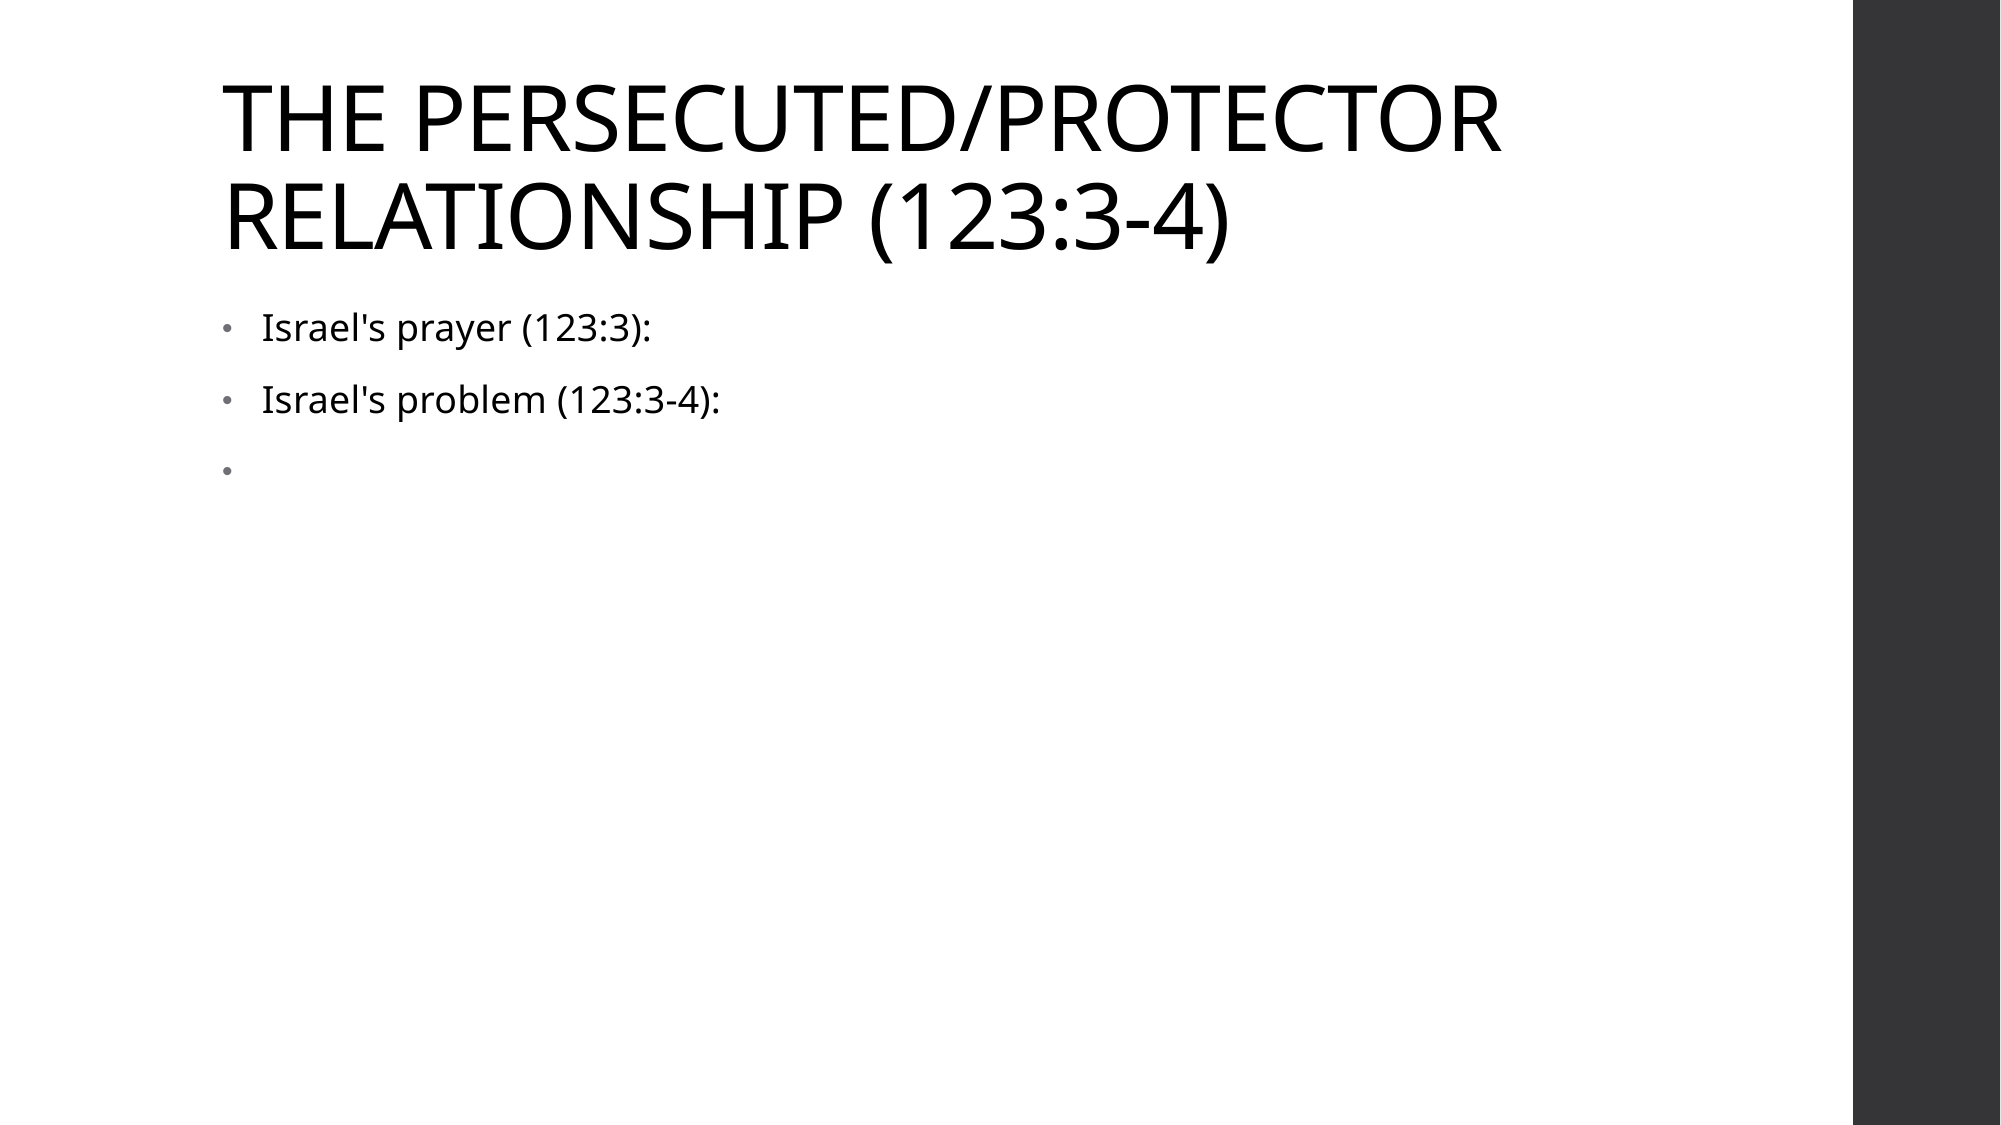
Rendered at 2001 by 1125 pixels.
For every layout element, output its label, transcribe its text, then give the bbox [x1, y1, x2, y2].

list Israel's prayer (123:3): Israel's problem (123:3-4): [206, 299, 1617, 1014]
title THE PERSECUTED/PROTECTOR RELATIONSHIP (123:3-4) [206, 60, 1797, 278]
